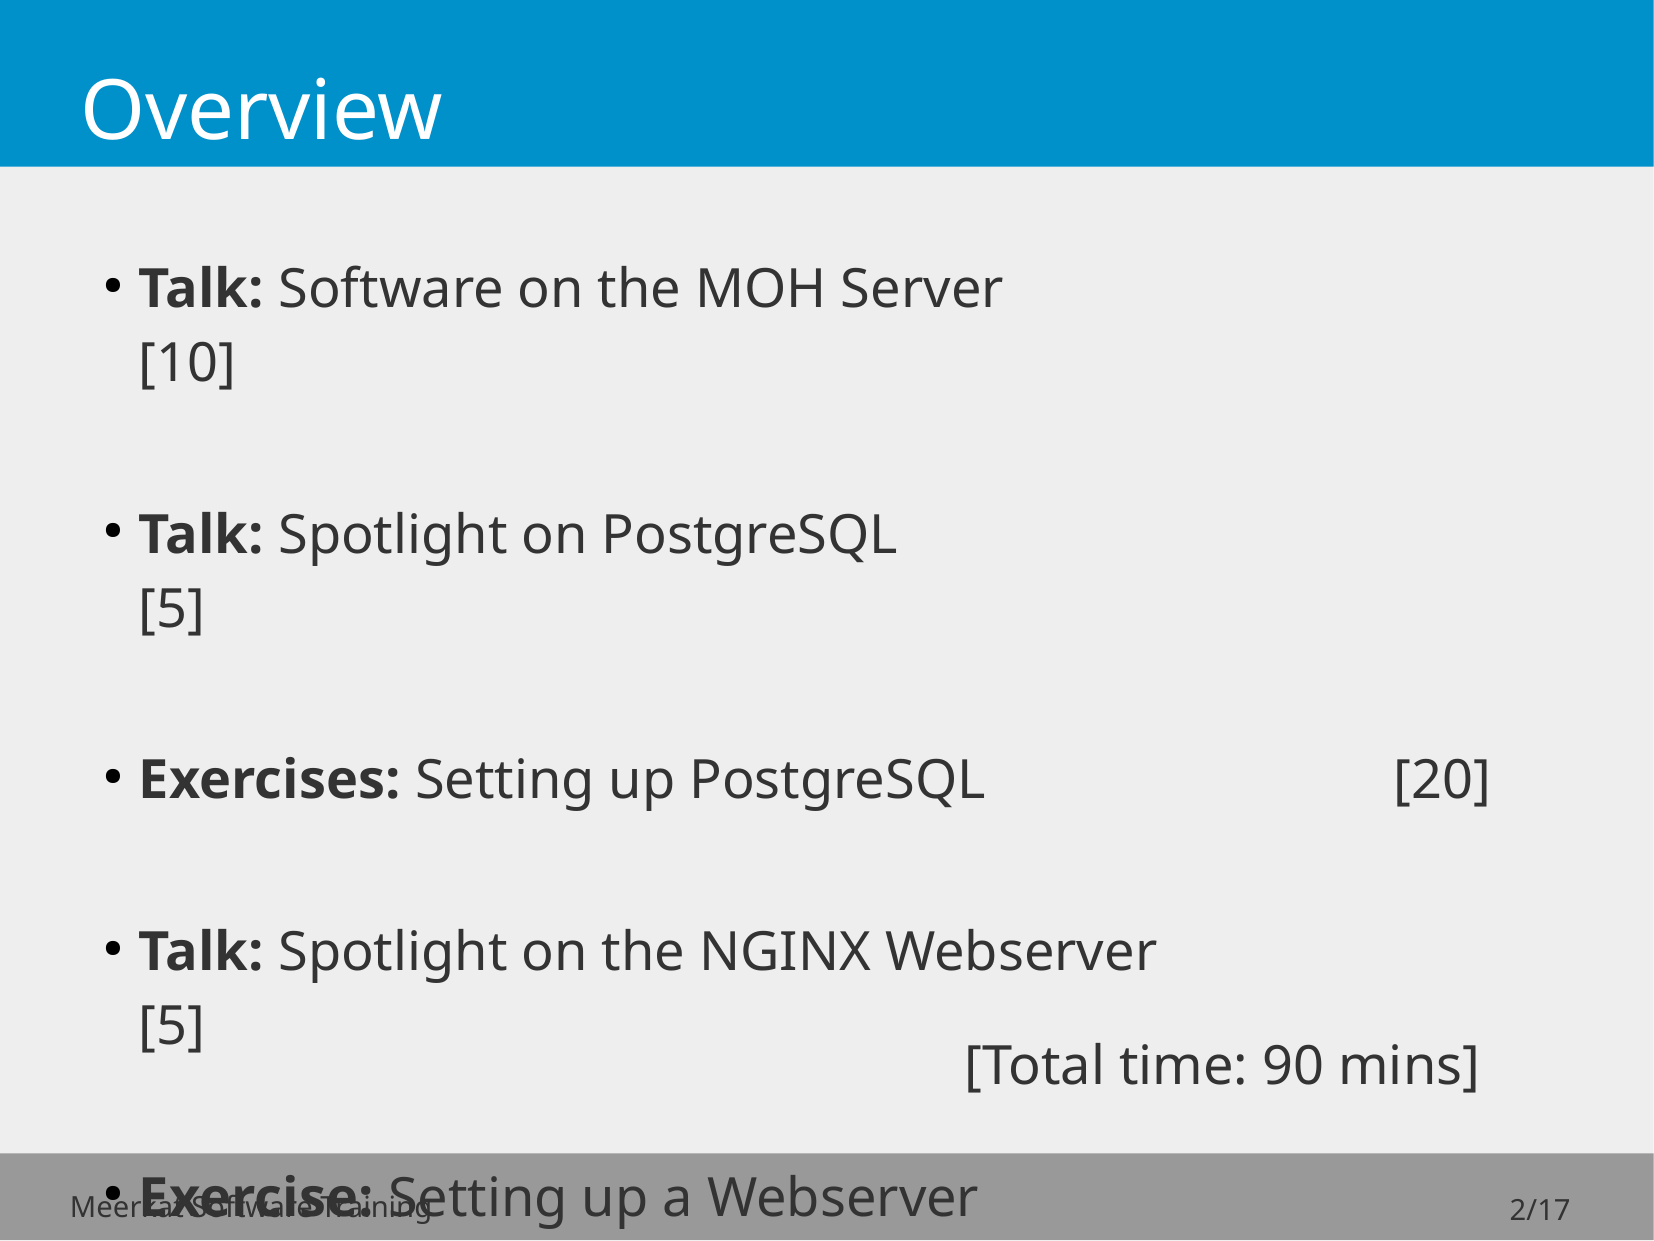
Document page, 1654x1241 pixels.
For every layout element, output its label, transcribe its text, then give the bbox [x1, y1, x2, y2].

text_box [Total time: 90 mins] [948, 1019, 1496, 1121]
text_box Overview [65, 43, 889, 142]
text_box Talk: Software on the MOH Server [10] Talk: Spotlight on PostgreSQL [5] Exercises: Setting up PostgreSQL [20] Talk: Spotlight on the NGINX Webserver [5] Exercise: Setting up a Webserver [45] Summary [5] [88, 242, 1550, 975]
